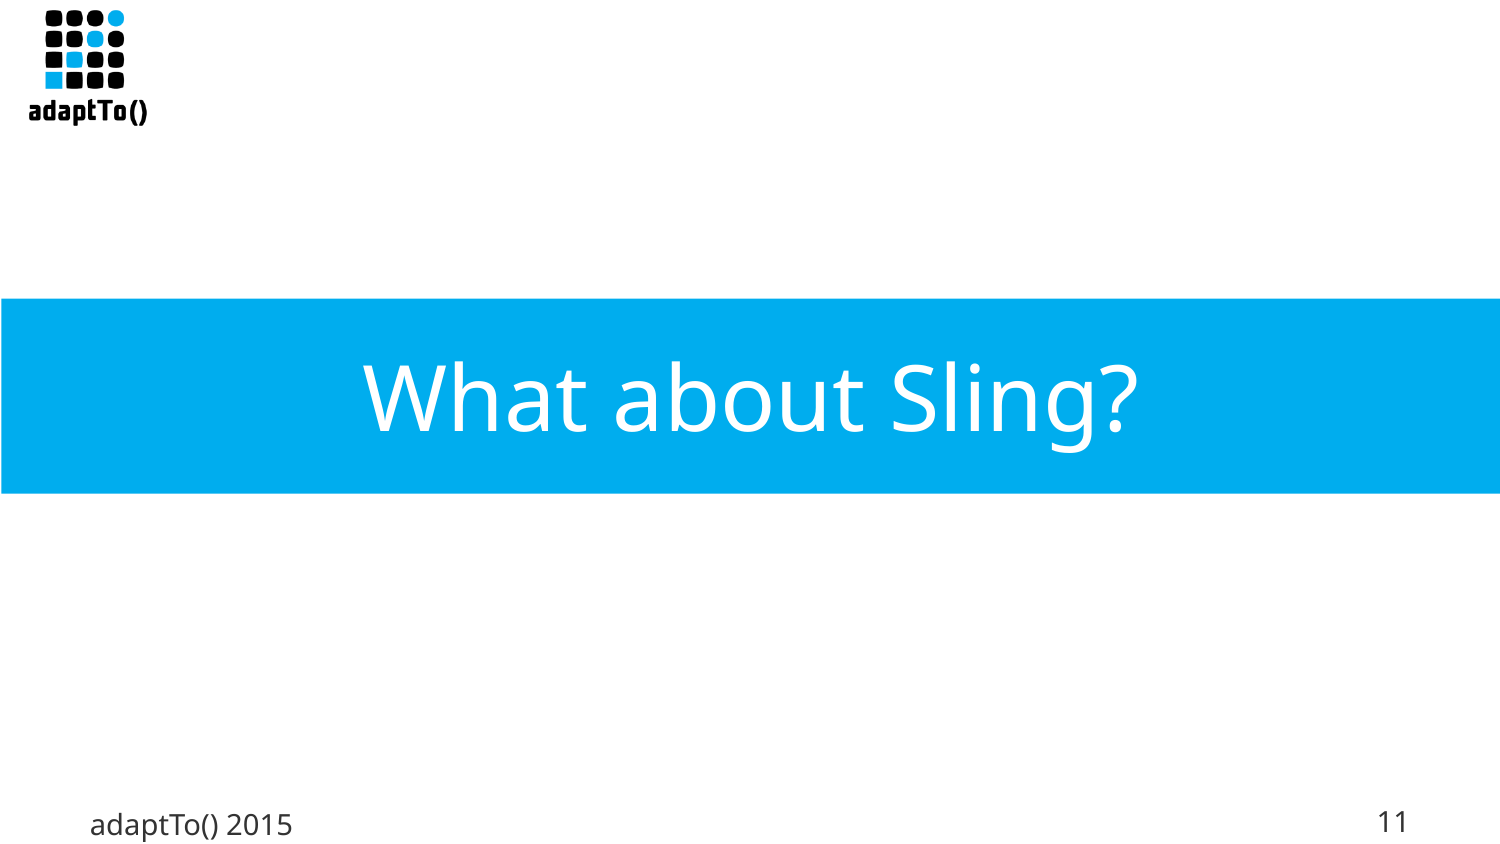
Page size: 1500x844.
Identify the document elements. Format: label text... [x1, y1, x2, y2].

title What about Sling? [1, 298, 1500, 494]
picture [27, 6, 148, 127]
